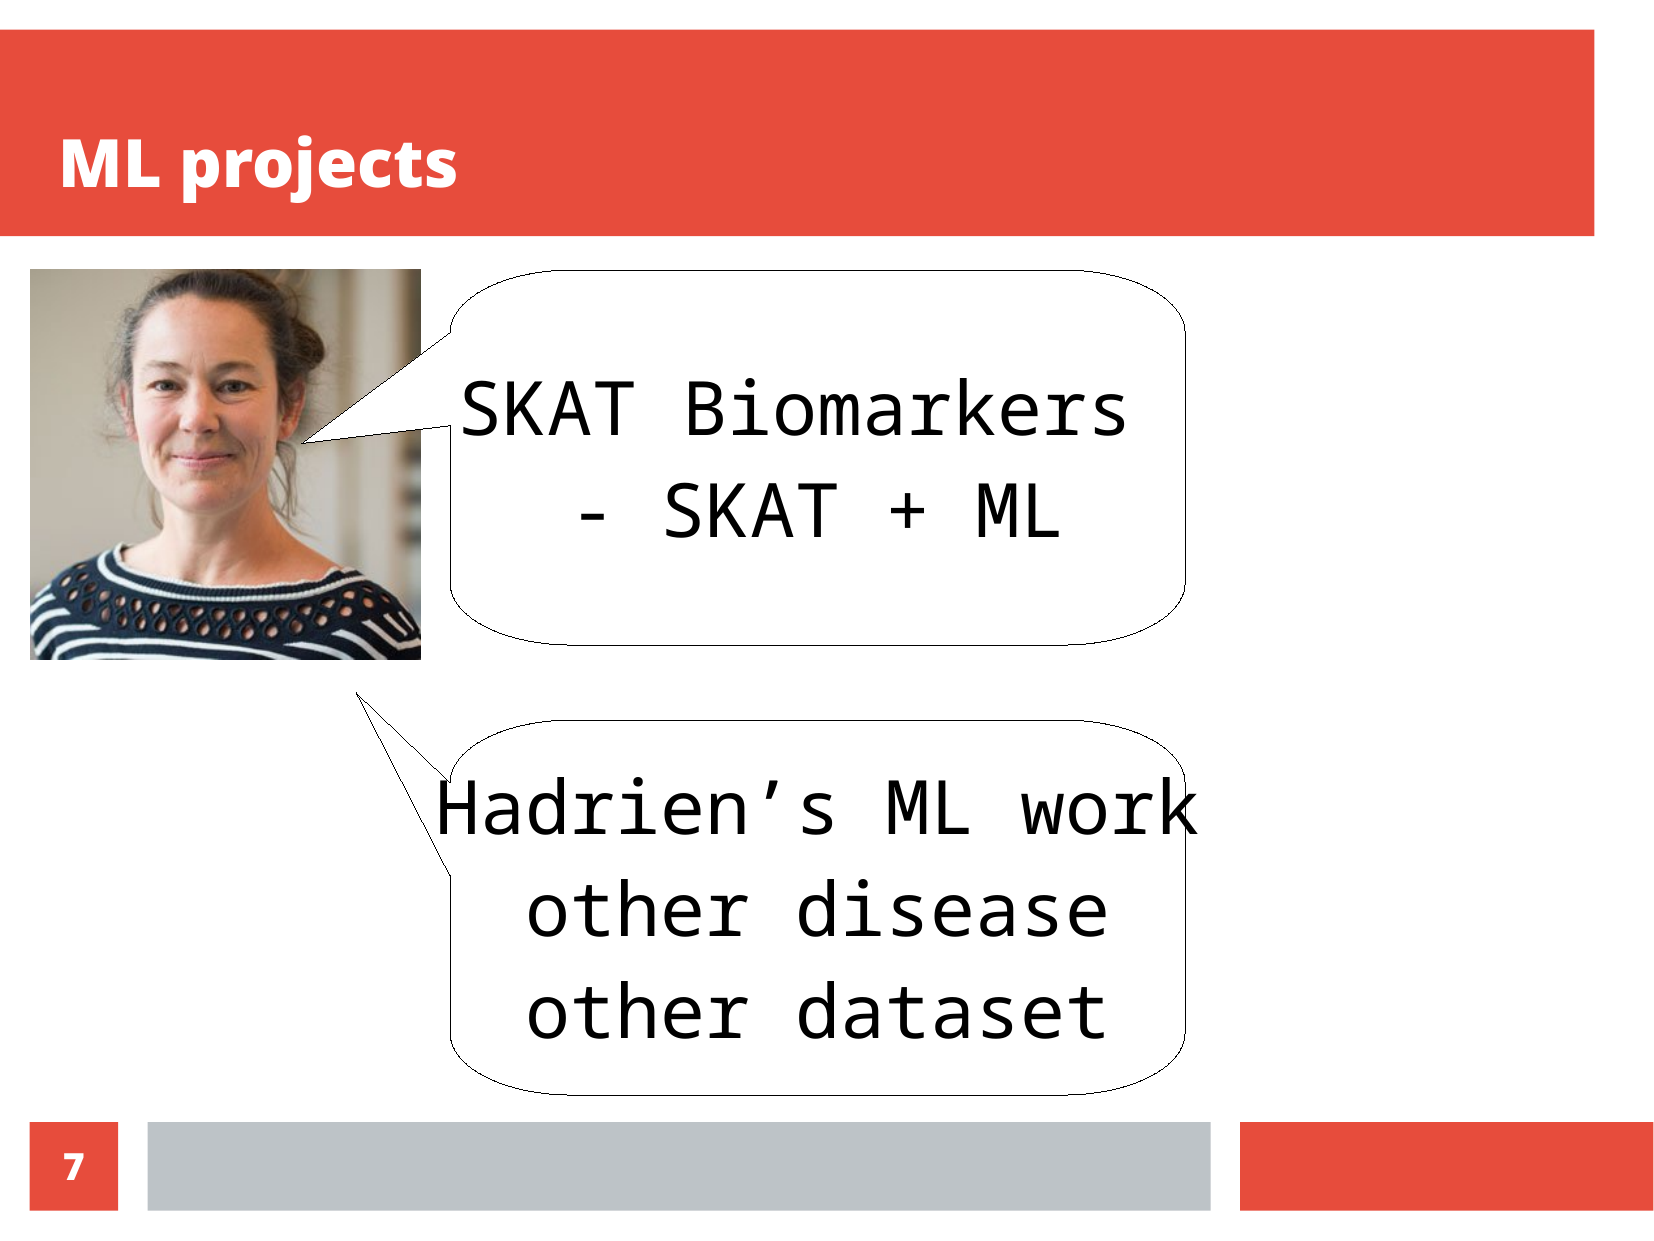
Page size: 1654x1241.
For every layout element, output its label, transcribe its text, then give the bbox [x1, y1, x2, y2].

text_box SKAT Biomarkers - SKAT + ML [301, 270, 1186, 646]
text_box Hadrien’s ML work other disease other dataset [356, 692, 1186, 1096]
title ML projects [59, 59, 1595, 207]
picture [30, 269, 421, 661]
